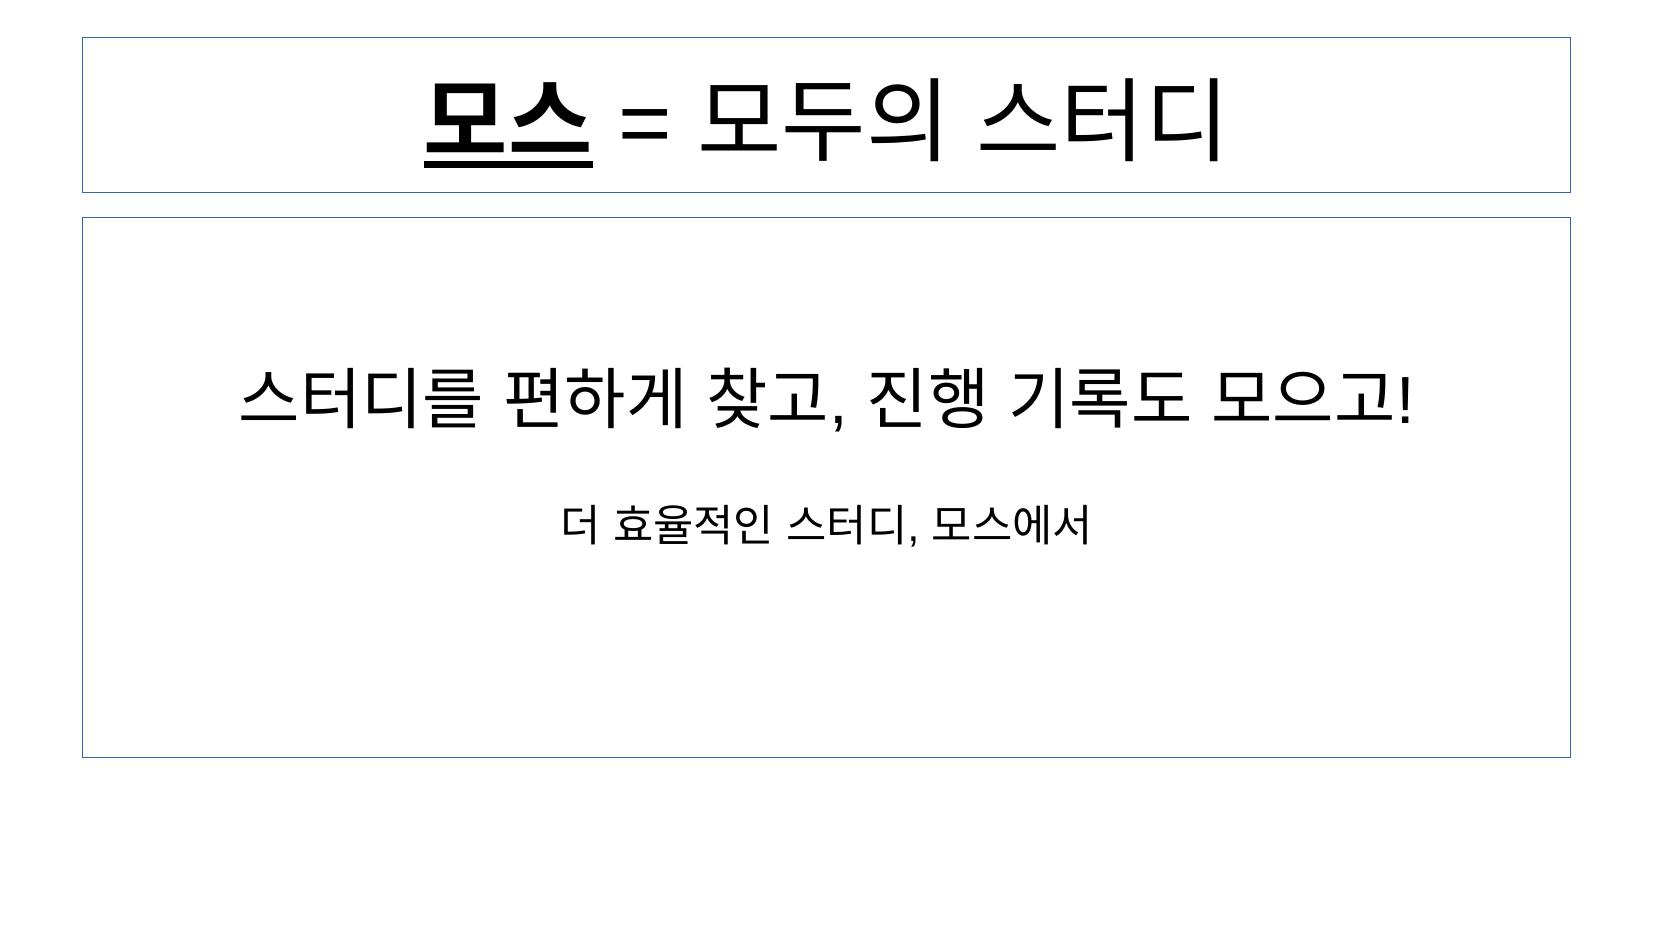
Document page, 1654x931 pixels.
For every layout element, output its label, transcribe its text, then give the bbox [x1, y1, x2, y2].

subtitle 스터디를 편하게 찾고, 진행 기록도 모으고! 더 효율적인 스터디, 모스에서 [82, 217, 1571, 758]
title 모스 = 모두의 스터디 [82, 37, 1571, 193]
